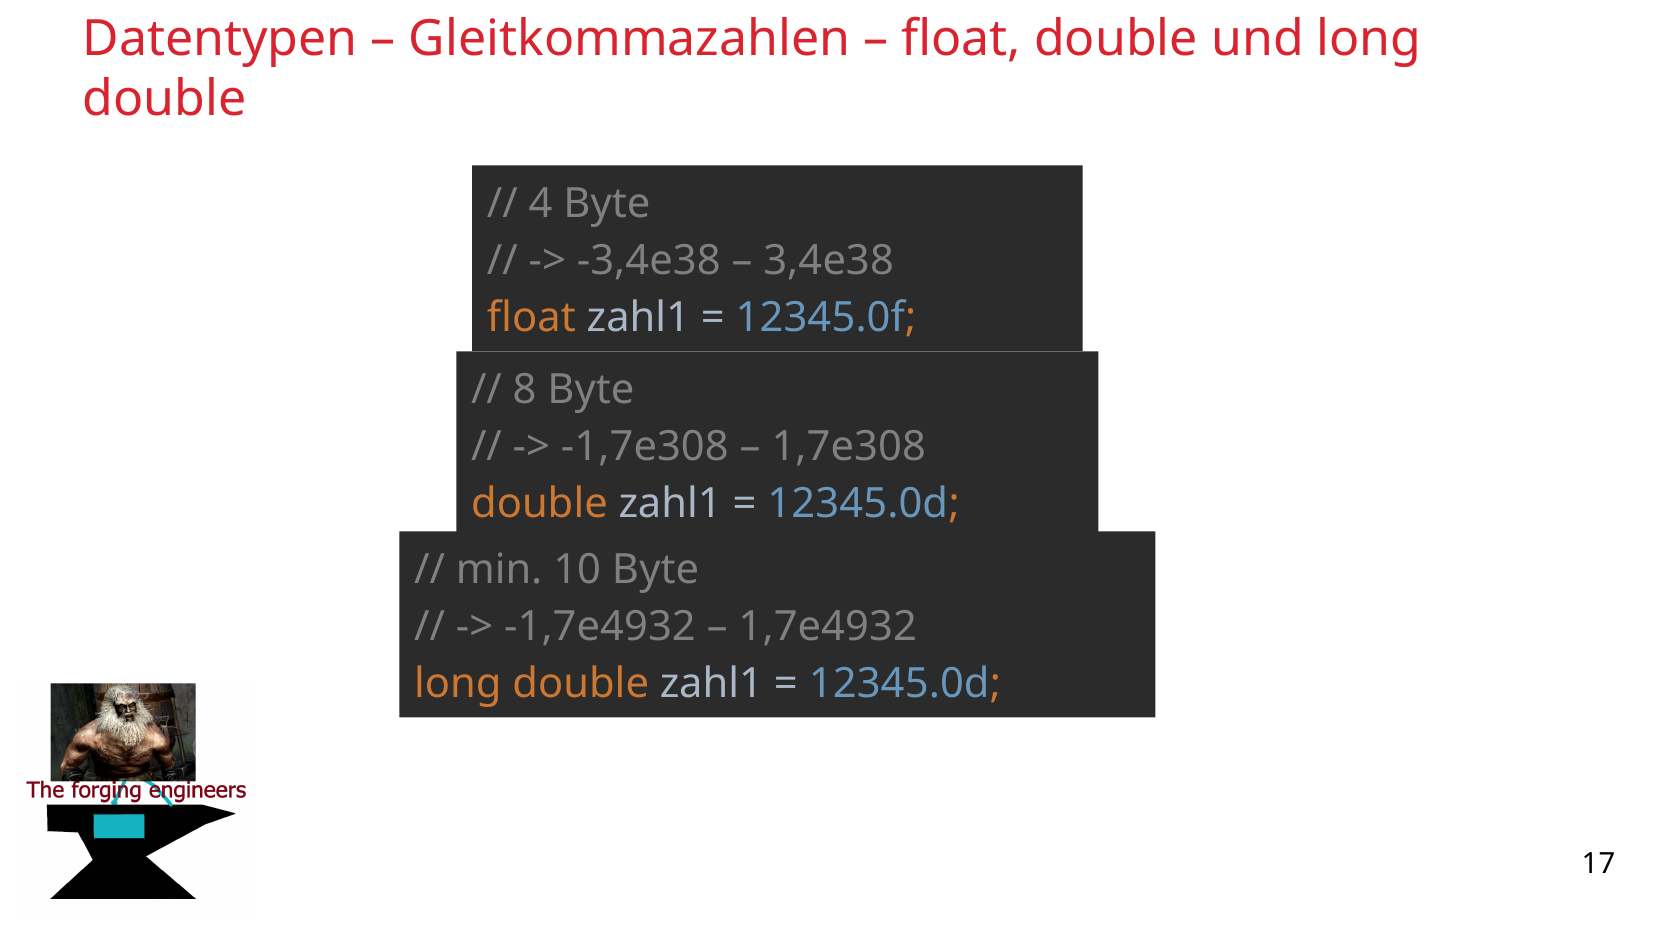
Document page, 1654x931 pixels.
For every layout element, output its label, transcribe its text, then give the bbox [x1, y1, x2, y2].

text_box // min. 10 Byte // -> -1,7e4932 – 1,7e4932 long double zahl1 = 12345.0d; [399, 531, 1156, 689]
title Datentypen – Gleitkommazahlen – float, double und long double [82, 37, 1571, 95]
text_box // 4 Byte // -> -3,4e38 – 3,4e38 float zahl1 = 12345.0f; [472, 165, 1083, 322]
picture [17, 679, 254, 916]
text_box // 8 Byte // -> -1,7e308 – 1,7e308 double zahl1 = 12345.0d; [456, 351, 1099, 508]
